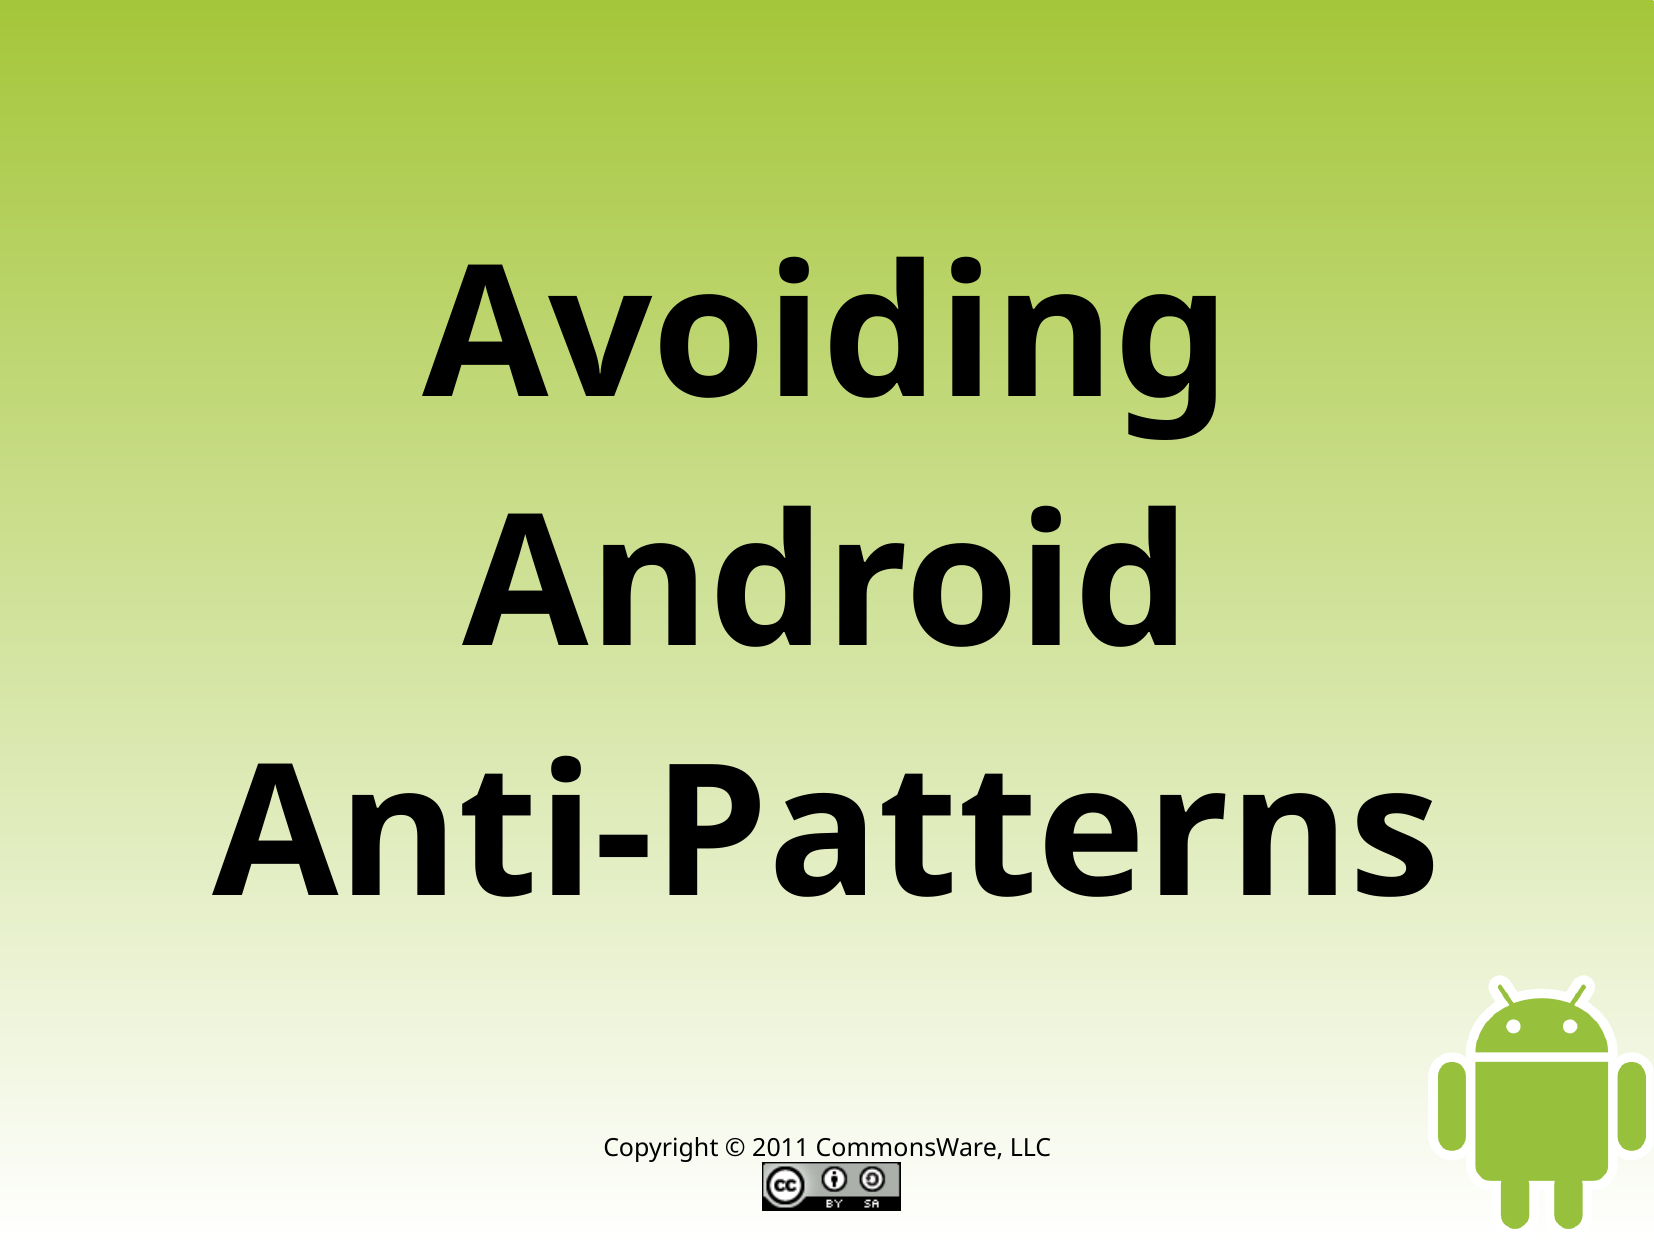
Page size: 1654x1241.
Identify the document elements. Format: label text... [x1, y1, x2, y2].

subtitle Avoiding Android Anti-Patterns [82, 297, 1571, 1102]
picture [762, 1162, 901, 1211]
picture [1428, 975, 1654, 1238]
